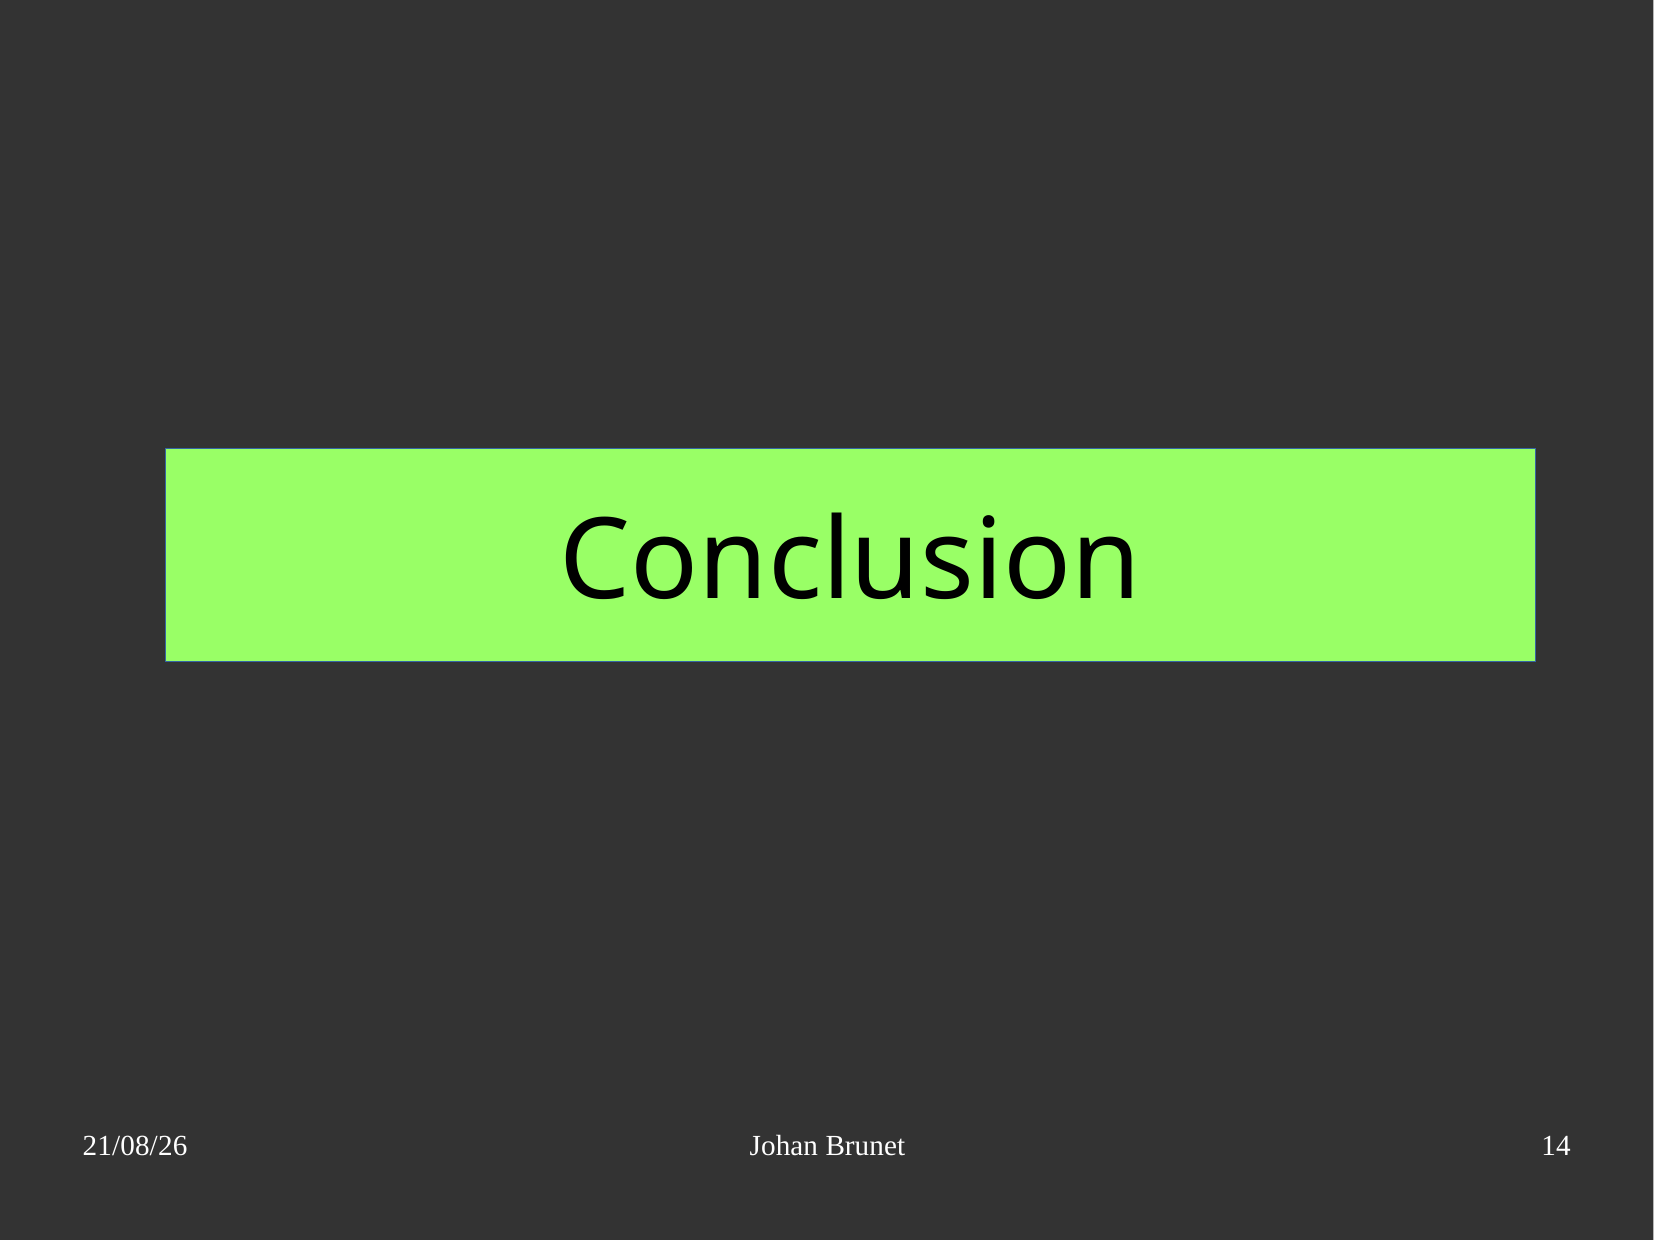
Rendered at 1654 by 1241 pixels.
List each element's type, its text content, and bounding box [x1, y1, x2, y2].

text_box Conclusion [165, 448, 1536, 662]
